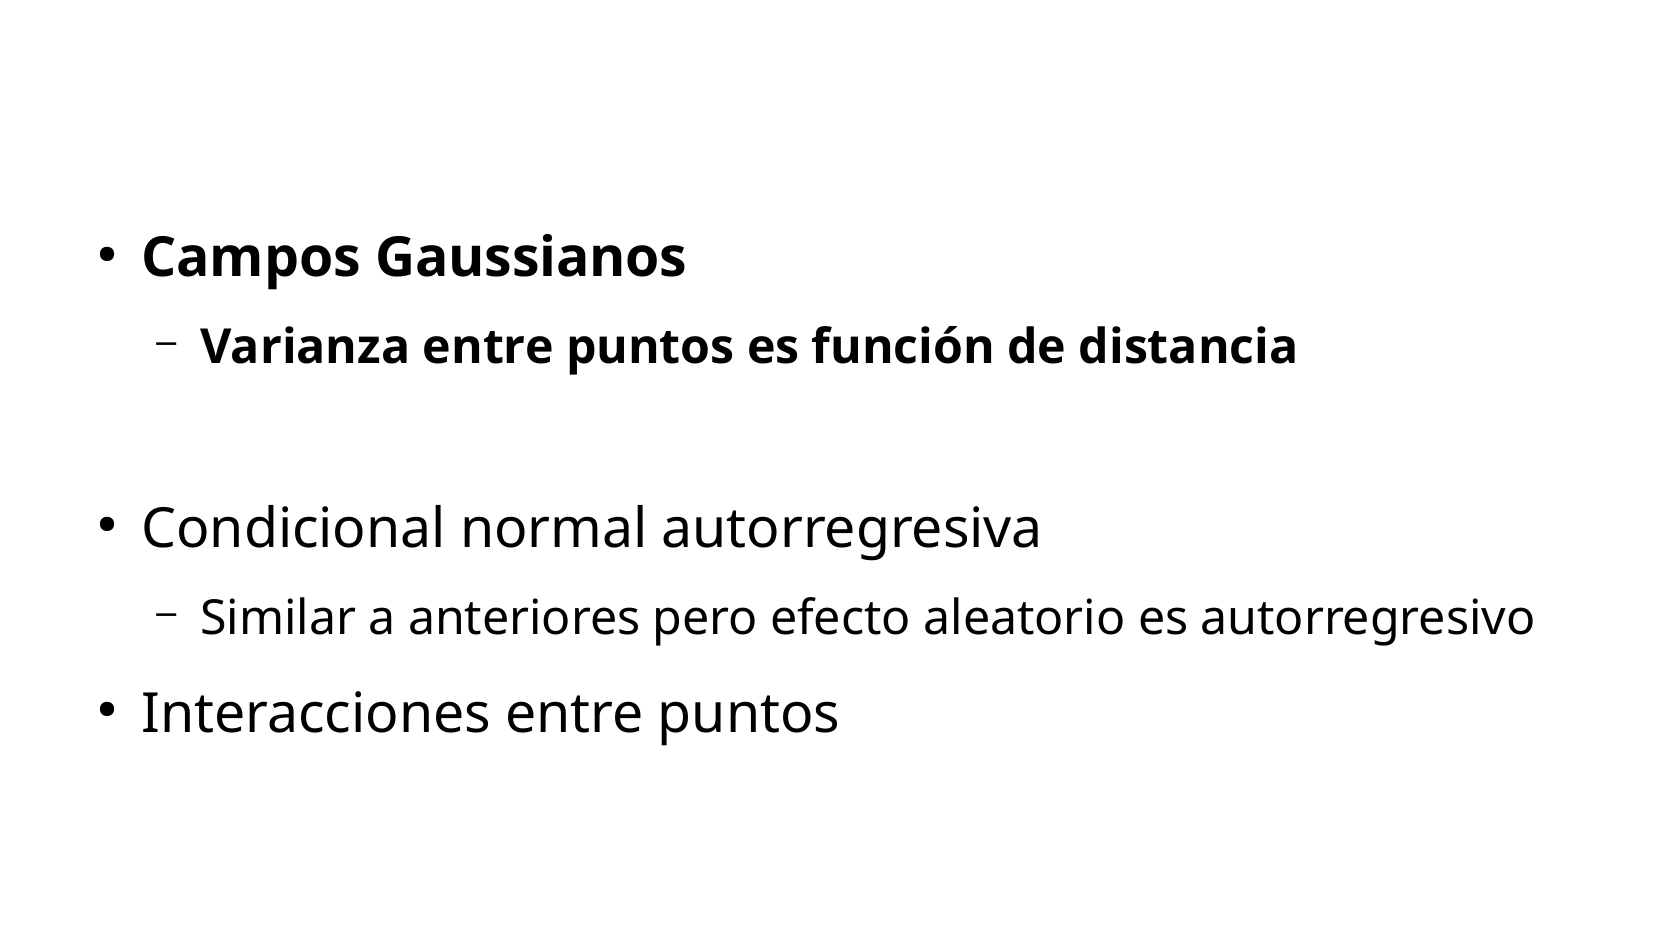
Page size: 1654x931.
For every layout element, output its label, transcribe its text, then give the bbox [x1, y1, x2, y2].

list Campos Gaussianos Varianza entre puntos es función de distancia Condicional normal autorregresiva Similar a anteriores pero efecto aleatorio es autorregresivo Interacciones entre puntos [82, 217, 1571, 758]
